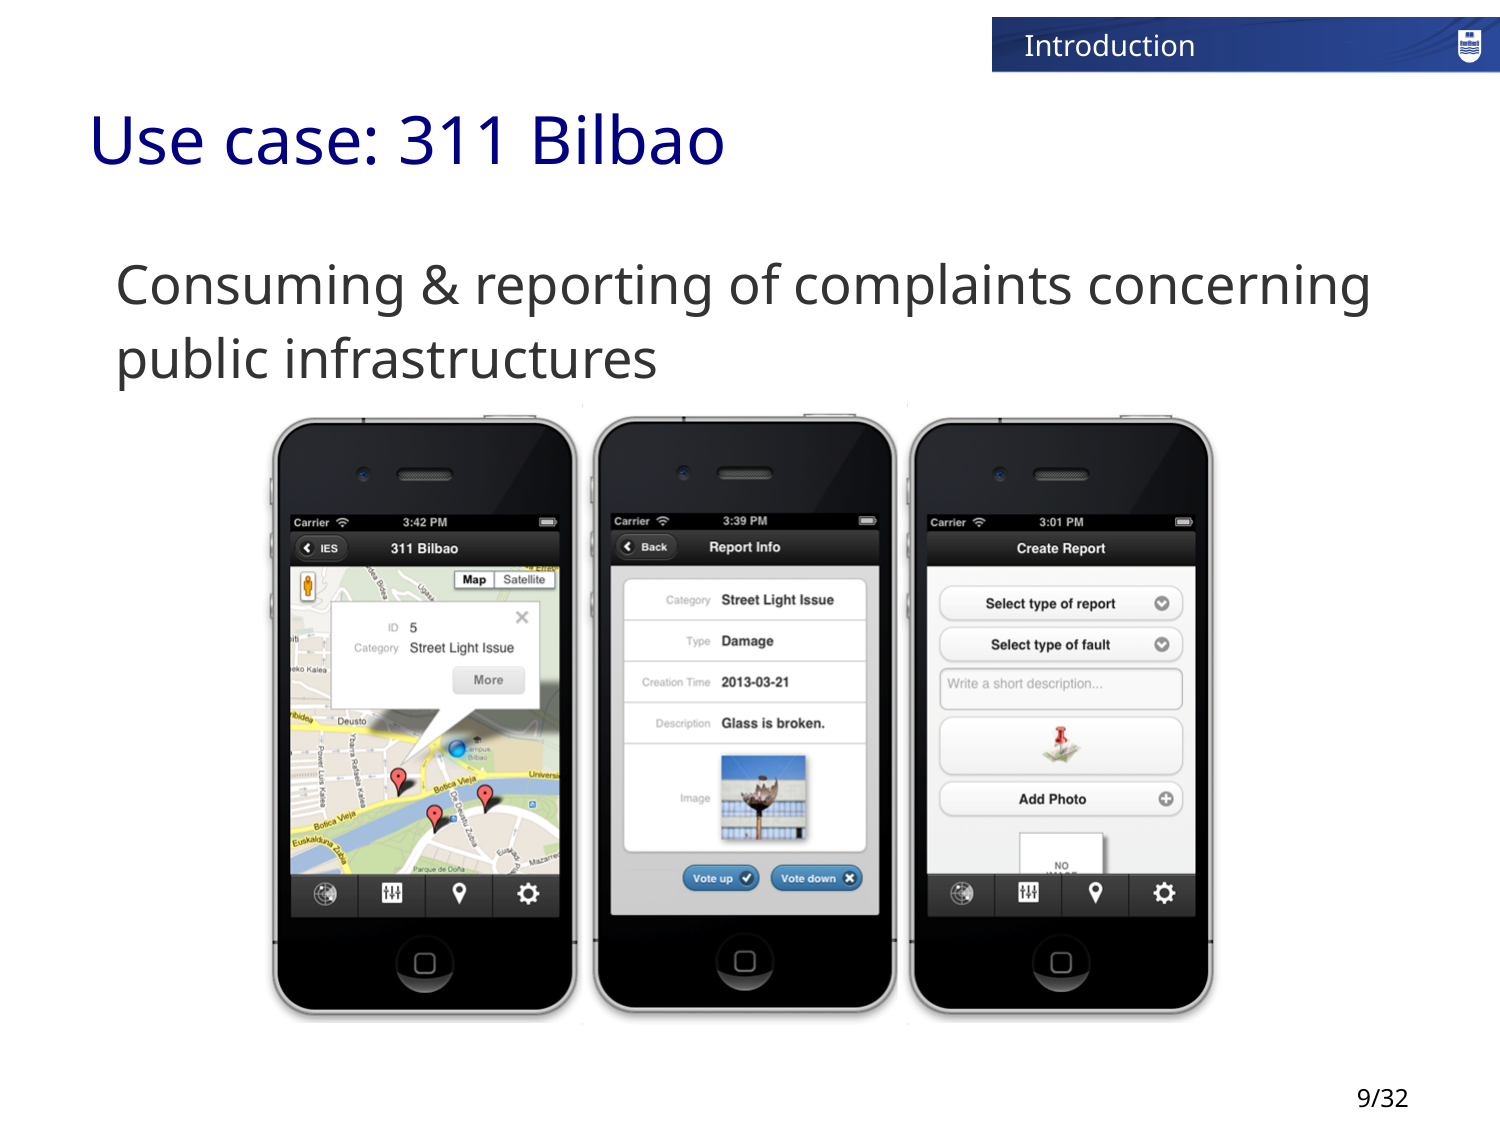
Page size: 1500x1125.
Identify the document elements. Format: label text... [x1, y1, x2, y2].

picture [992, 17, 1500, 73]
list Consuming & reporting of complaints concerning public infrastructures [100, 238, 1495, 1028]
title Use case: 311 Bilbao [2, 99, 1365, 177]
text_box Introduction [1009, 17, 1483, 67]
picture [255, 404, 1224, 1025]
